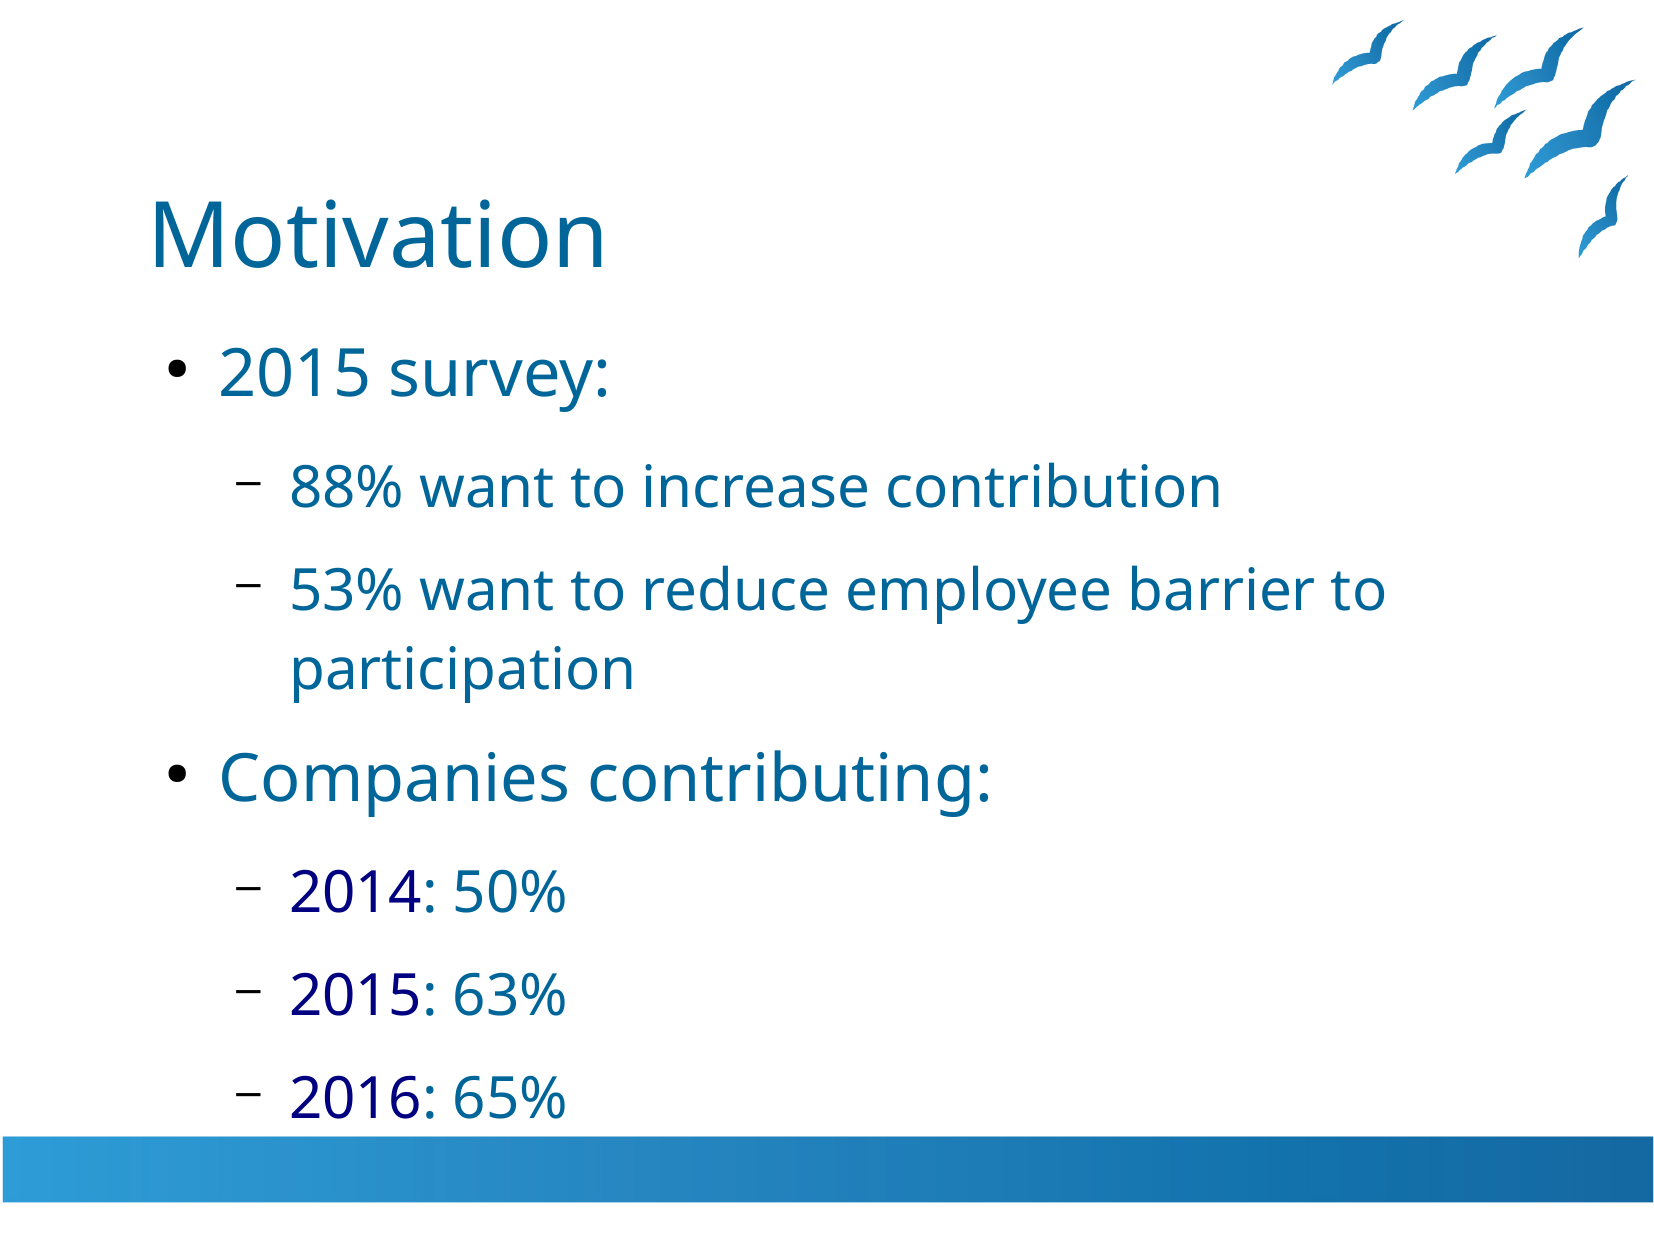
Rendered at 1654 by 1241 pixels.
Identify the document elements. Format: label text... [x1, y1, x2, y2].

list 2015 survey: 88% want to increase contribution 53% want to reduce employee barrier to participation Companies contributing: 2014: 50% 2015: 63% 2016: 65% [147, 324, 1506, 1045]
picture [0, 0, 1654, 1241]
title Motivation [147, 177, 1506, 287]
